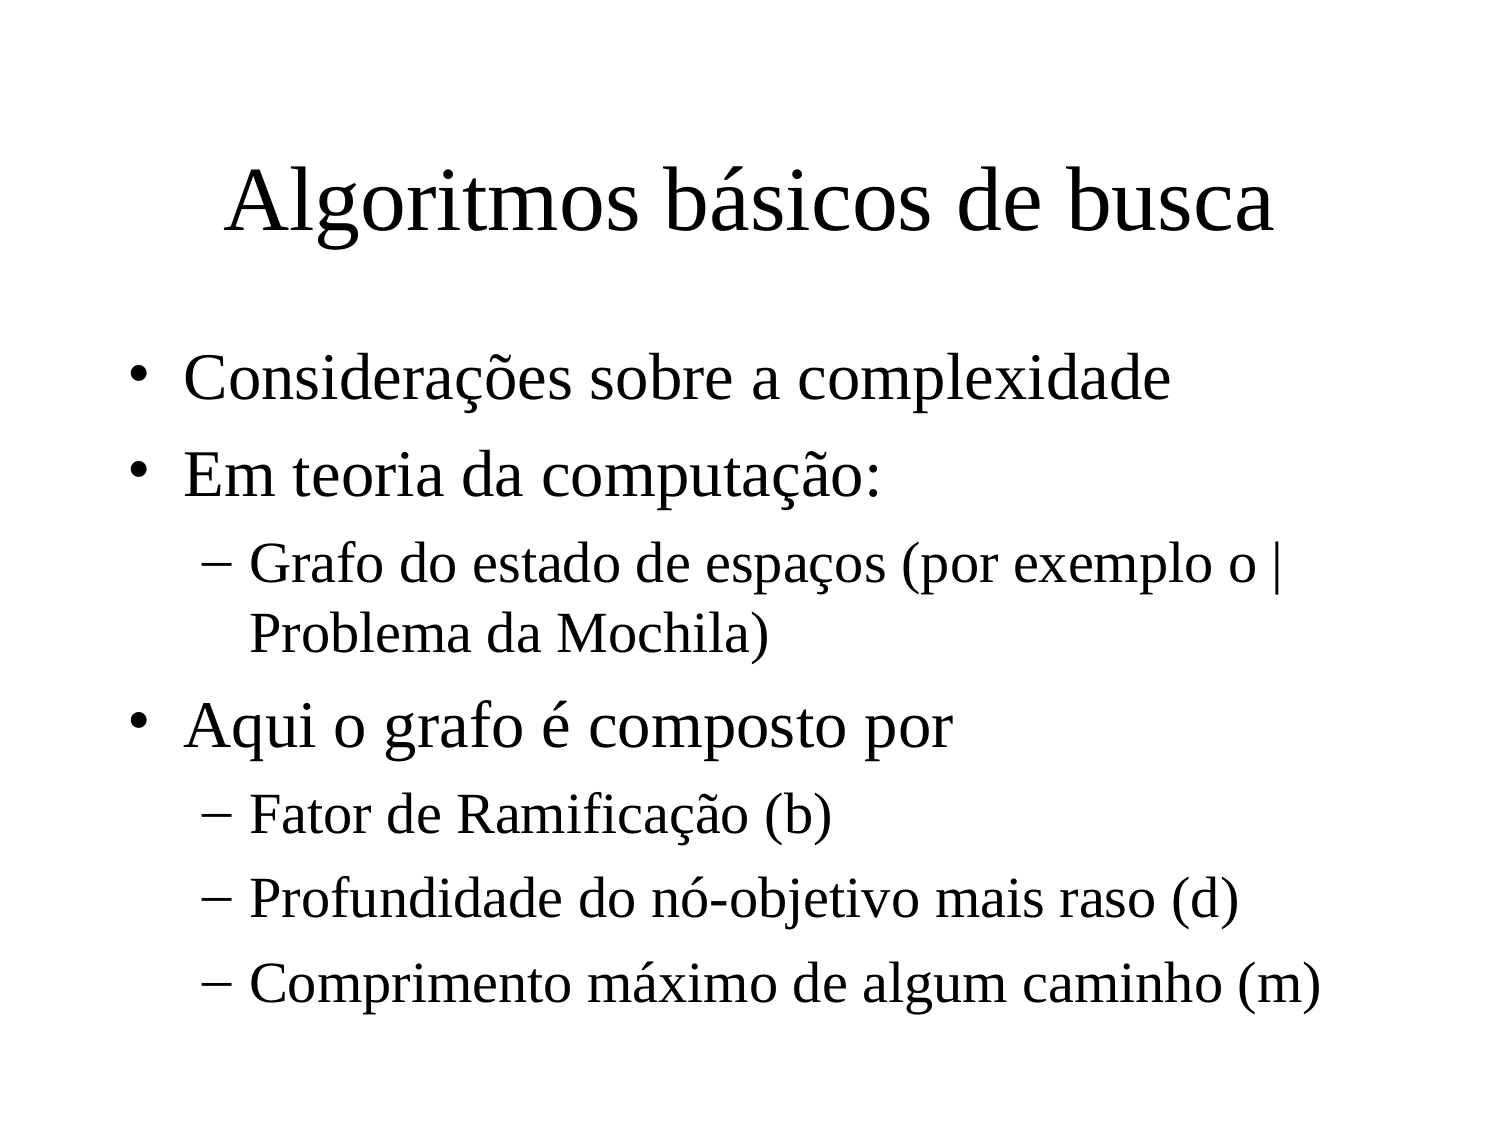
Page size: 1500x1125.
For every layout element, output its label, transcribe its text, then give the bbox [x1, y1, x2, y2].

list Considerações sobre a complexidade Em teoria da computação: Grafo do estado de espaços (por exemplo o |Problema da Mochila) Aqui o grafo é composto por Fator de Ramificação (b) Profundidade do nó-objetivo mais raso (d) Comprimento máximo de algum caminho (m) [112, 324, 1388, 1022]
title Algoritmos básicos de busca [112, 99, 1388, 288]
